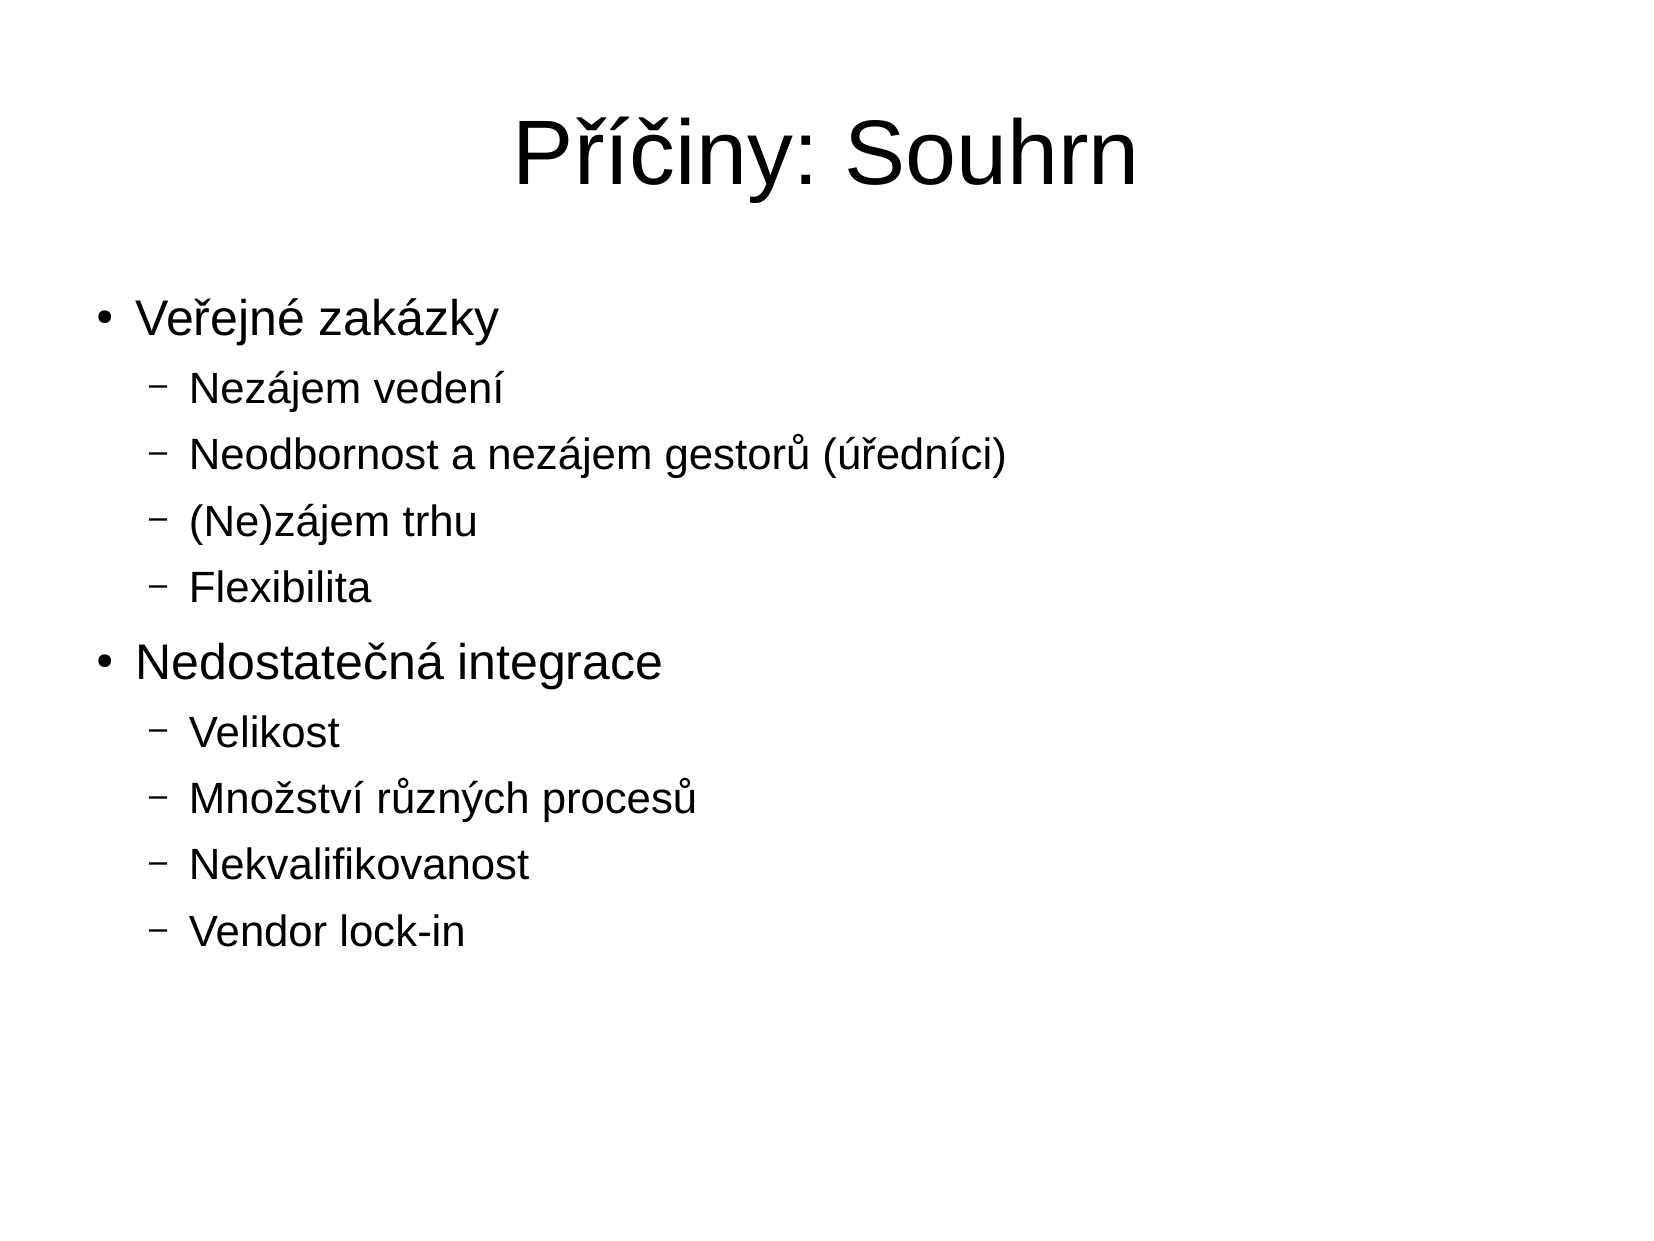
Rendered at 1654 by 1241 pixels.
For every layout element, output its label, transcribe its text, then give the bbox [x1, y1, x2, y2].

list Veřejné zakázky Nezájem vedení Neodbornost a nezájem gestorů (úředníci) (Ne)zájem trhu Flexibilita Nedostatečná integrace Velikost Množství různých procesů Nekvalifikovanost Vendor lock-in [82, 290, 1571, 1010]
title Příčiny: Souhrn [82, 49, 1571, 257]
